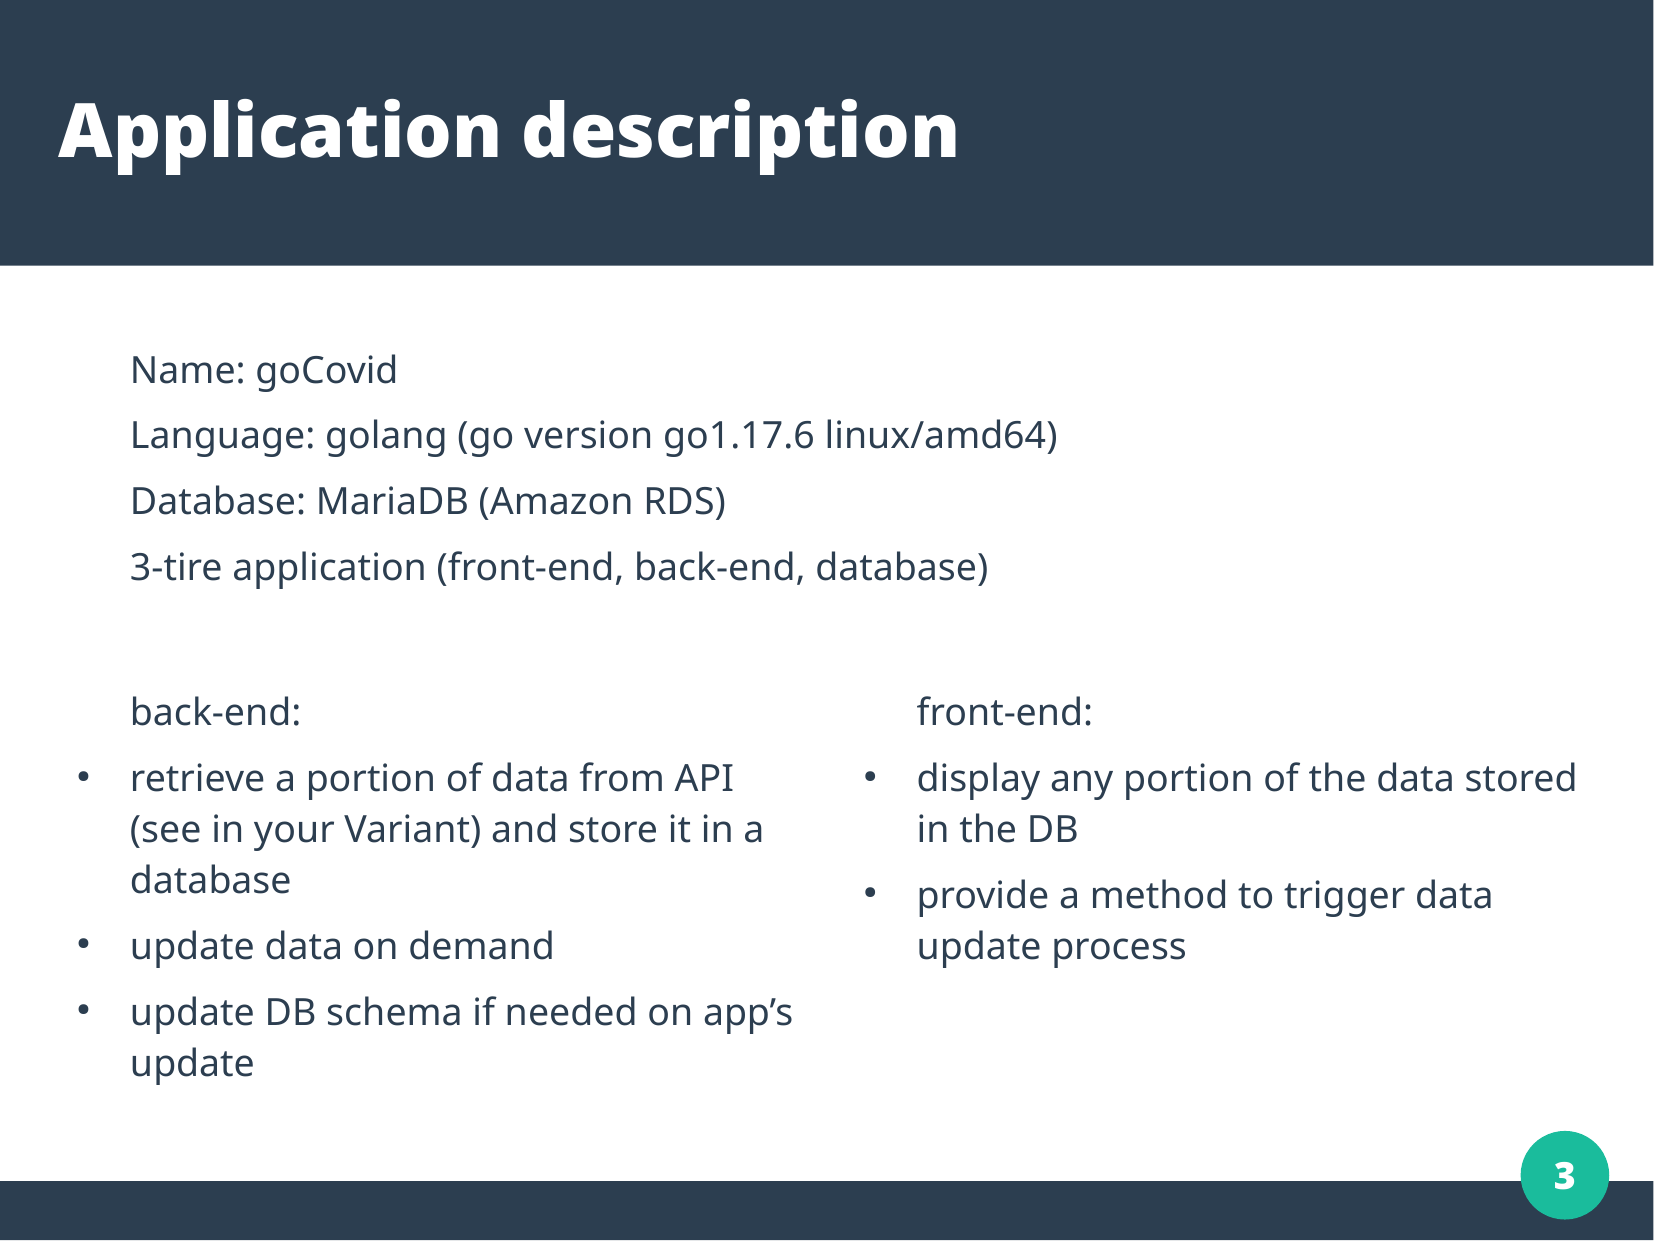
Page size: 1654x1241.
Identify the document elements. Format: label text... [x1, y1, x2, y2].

list front-end: display any portion of the data stored in the DB provide a method to trigger data update process [845, 620, 1595, 1146]
title Application description [59, 49, 1595, 207]
list Name: goCovid Language: golang (go version go1.17.6 linux/amd64) Database: MariaDB (Amazon RDS) 3-tire application (front-end, back-end, database) [59, 343, 1595, 612]
list back-end: retrieve a portion of data from API (see in your Variant) and store it in a database update data on demand update DB schema if needed on app’s update [59, 620, 809, 1152]
